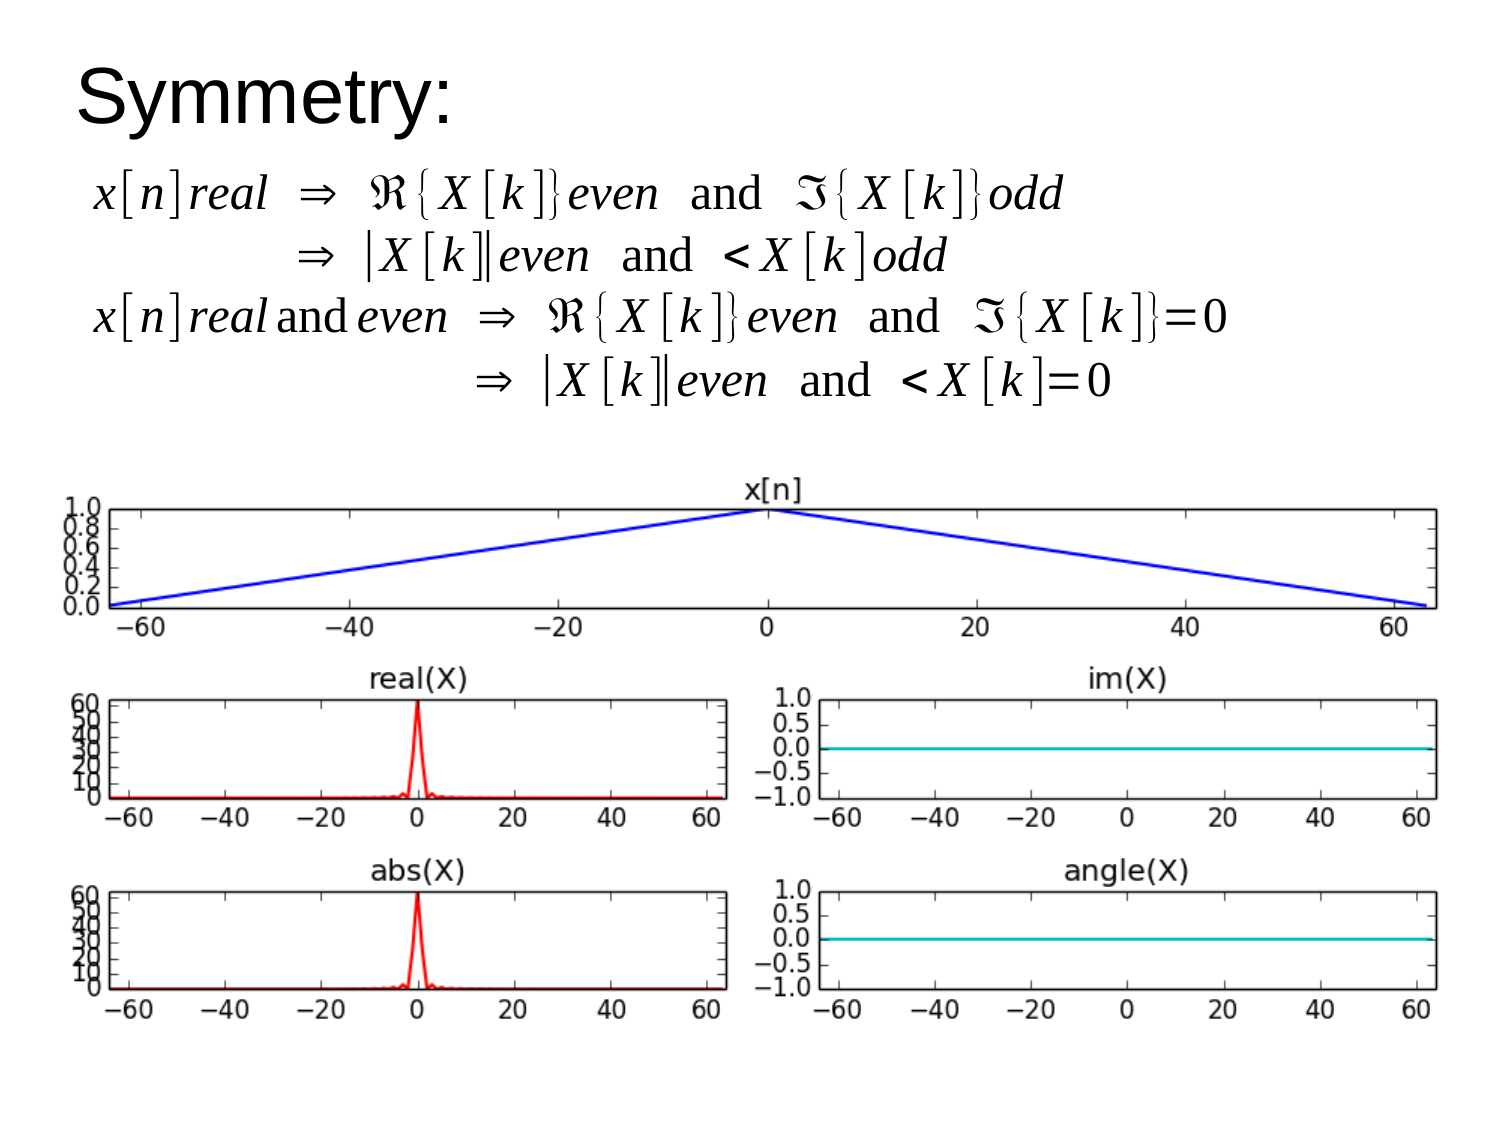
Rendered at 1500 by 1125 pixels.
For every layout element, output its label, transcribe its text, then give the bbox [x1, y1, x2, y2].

picture [37, 449, 1463, 1050]
chart [83, 163, 1235, 449]
title Symmetry: [75, 27, 1425, 165]
